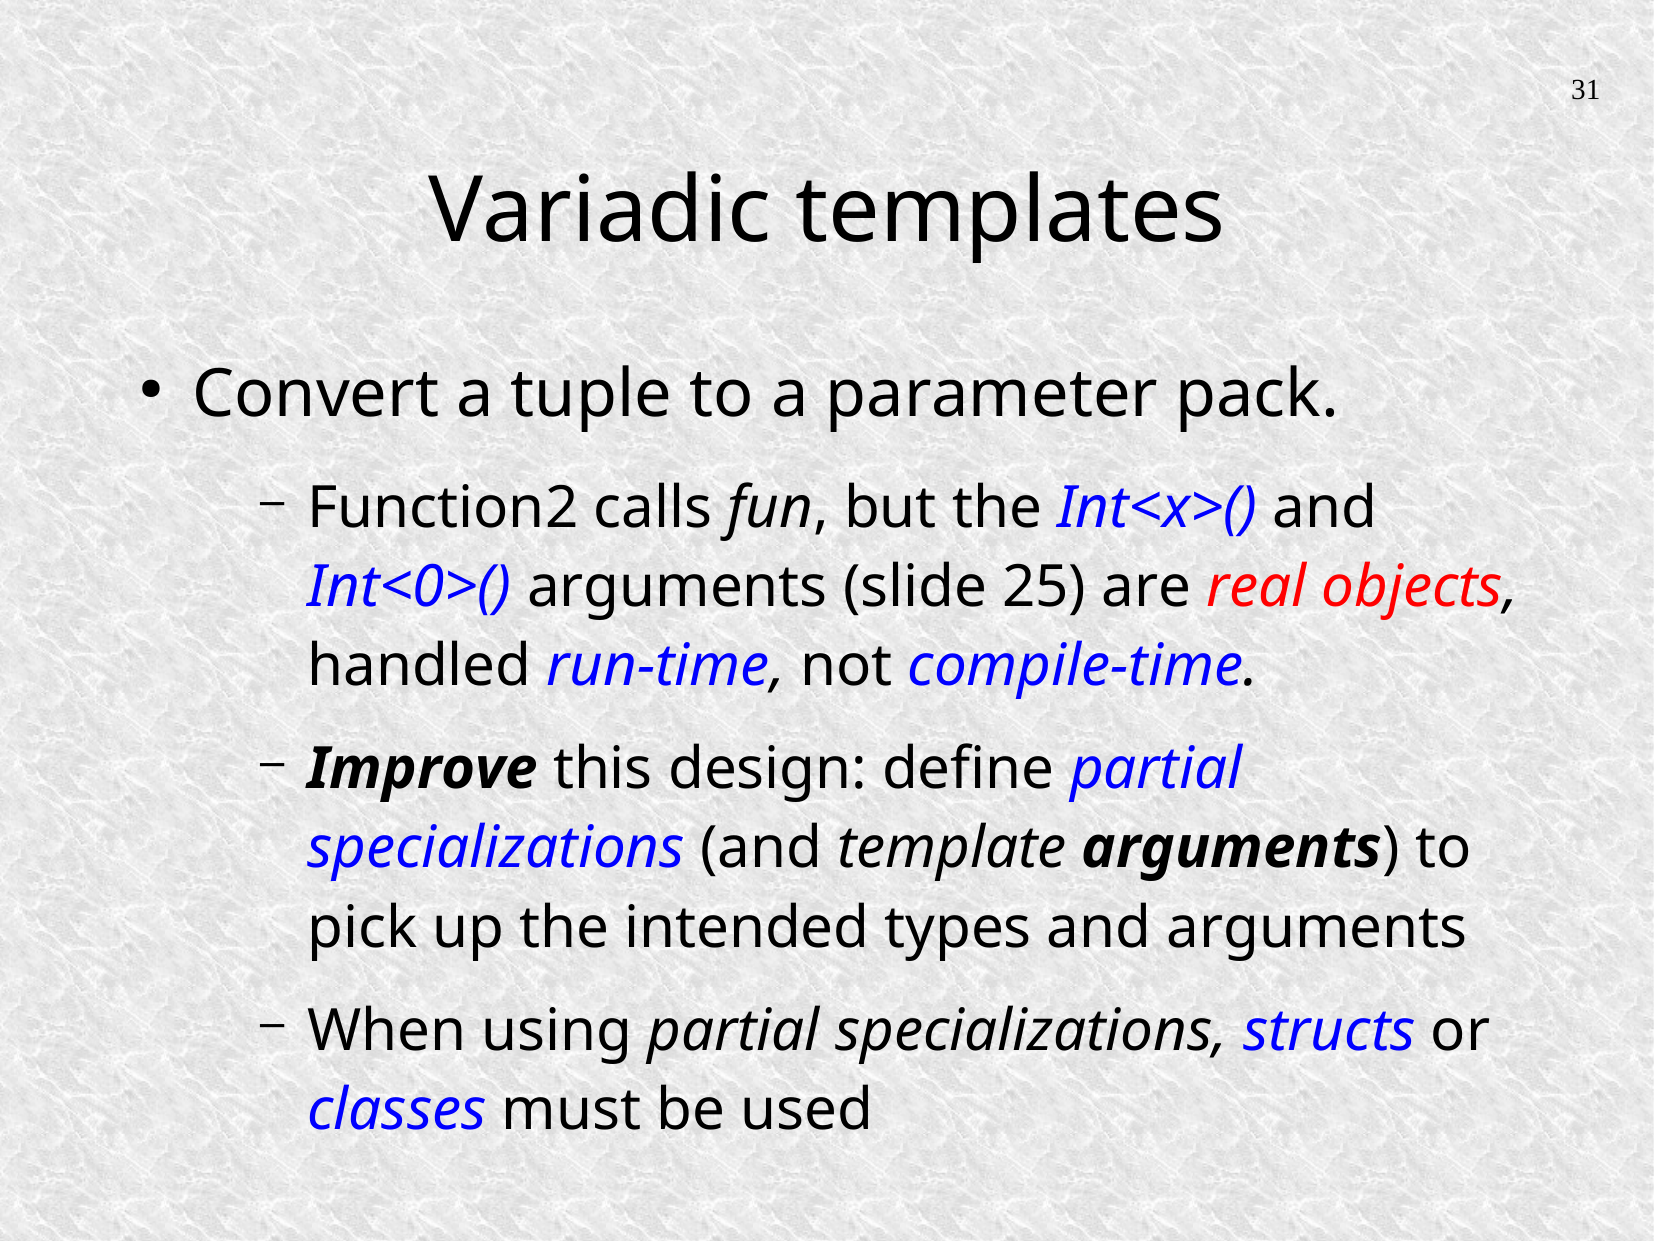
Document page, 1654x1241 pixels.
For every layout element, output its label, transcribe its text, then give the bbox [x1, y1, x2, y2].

list Convert a tuple to a parameter pack. Function2 calls fun, but the Int<x>() and Int<0>() arguments (slide 25) are real objects, handled run-time, not compile-time. Improve this design: define partial specializations (and template arguments) to pick up the intended types and arguments When using partial specializations, structs or classes must be used [121, 344, 1534, 1127]
title Variadic templates [121, 102, 1534, 311]
picture [0, 0, 1654, 1241]
